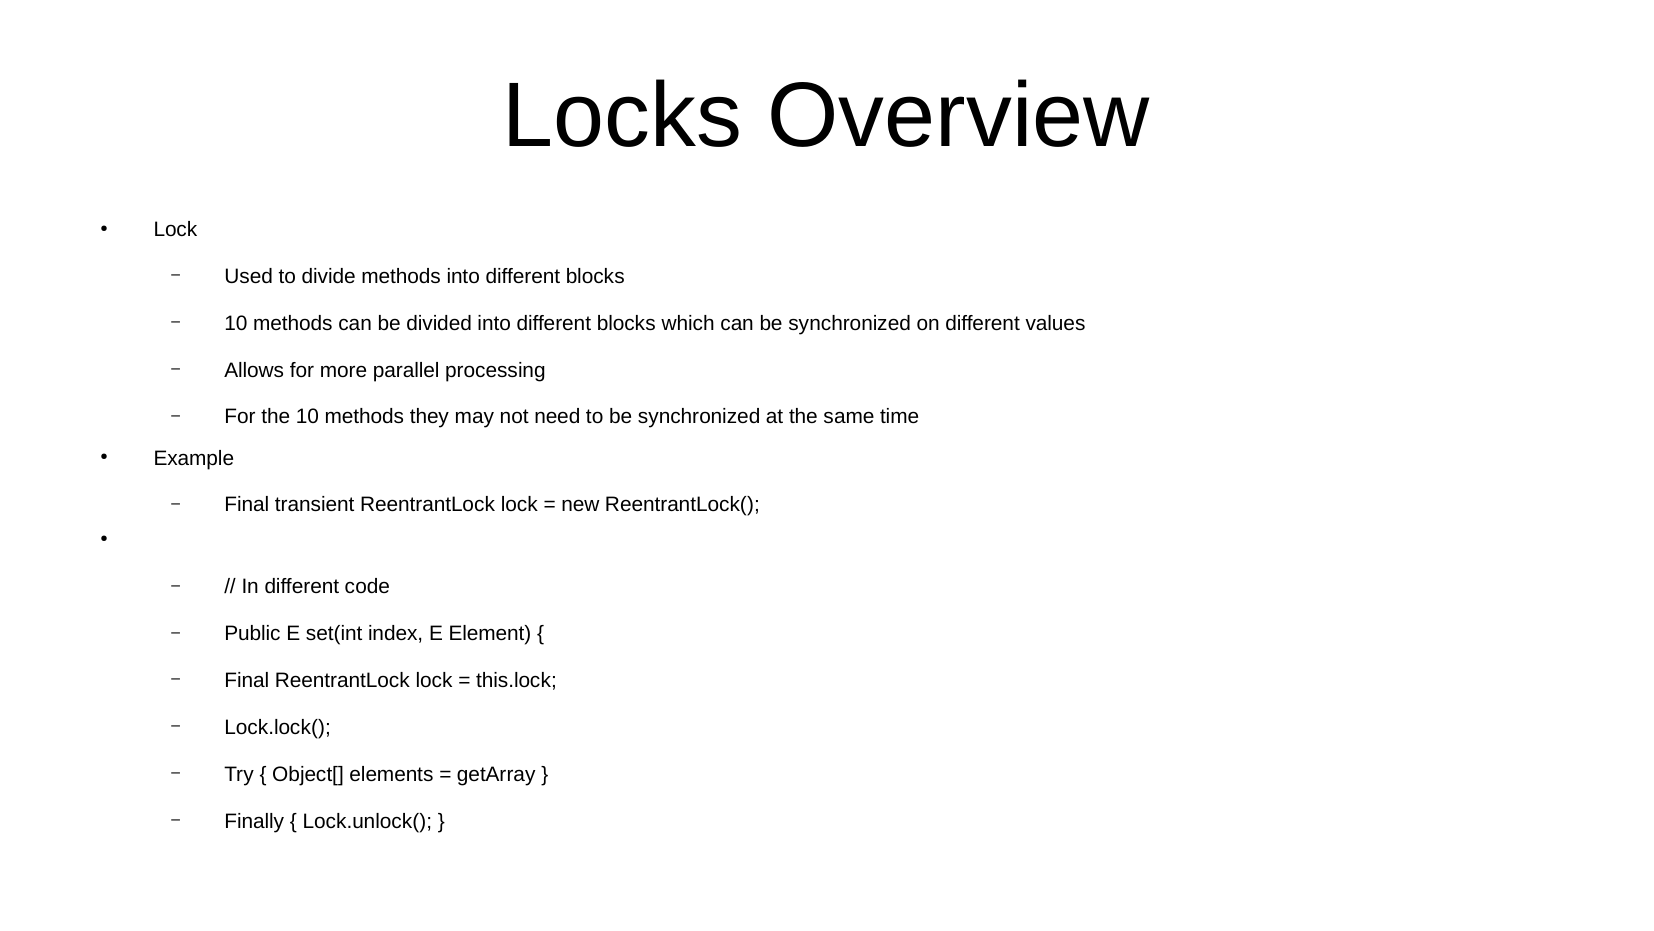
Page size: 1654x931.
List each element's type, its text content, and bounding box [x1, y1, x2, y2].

title Locks Overview [82, 37, 1571, 193]
list Lock Used to divide methods into different blocks 10 methods can be divided into different blocks which can be synchronized on different values Allows for more parallel processing For the 10 methods they may not need to be synchronized at the same time Example Final transient ReentrantLock lock = new ReentrantLock(); // In different code Public E set(int index, E Element) { Final ReentrantLock lock = this.lock; Lock.lock(); Try { Object[] elements = getArray } Finally { Lock.unlock(); } [82, 217, 1571, 901]
